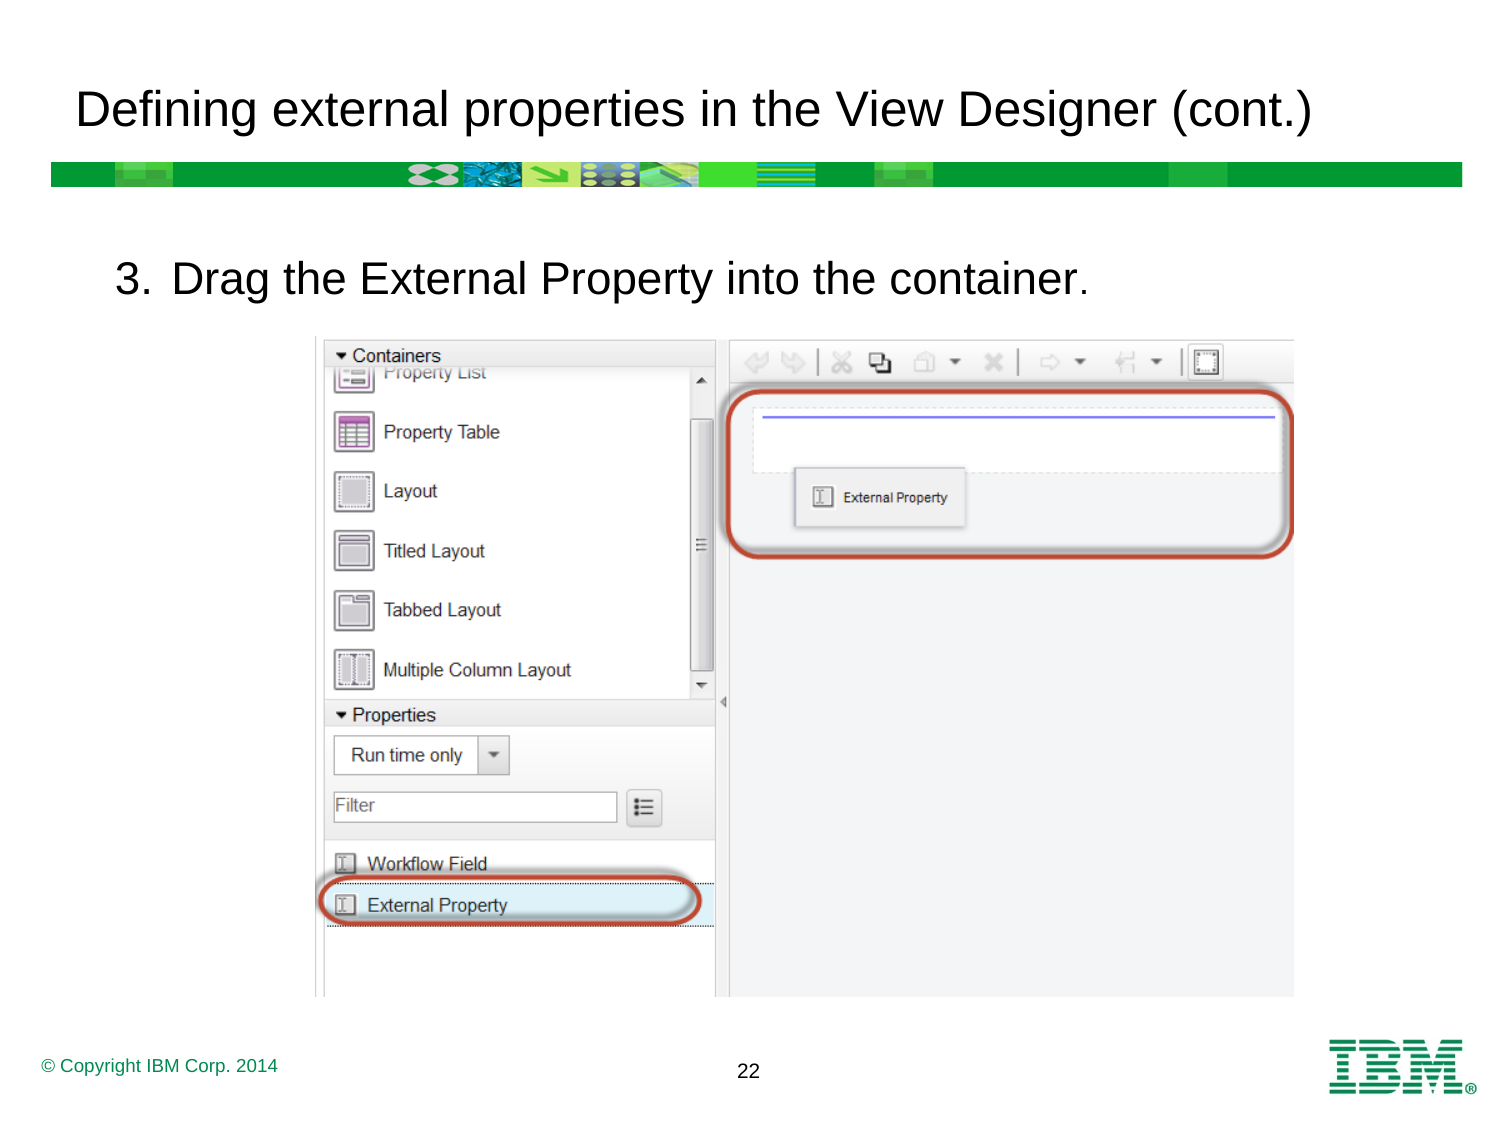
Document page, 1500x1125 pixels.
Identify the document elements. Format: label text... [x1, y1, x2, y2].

list Drag the External Property into the container. [24, 243, 1463, 1038]
picture [315, 336, 1294, 997]
title Defining external properties in the View Designer (cont.) [60, 45, 1381, 173]
picture [1327, 1037, 1479, 1096]
picture [50, 161, 1463, 189]
